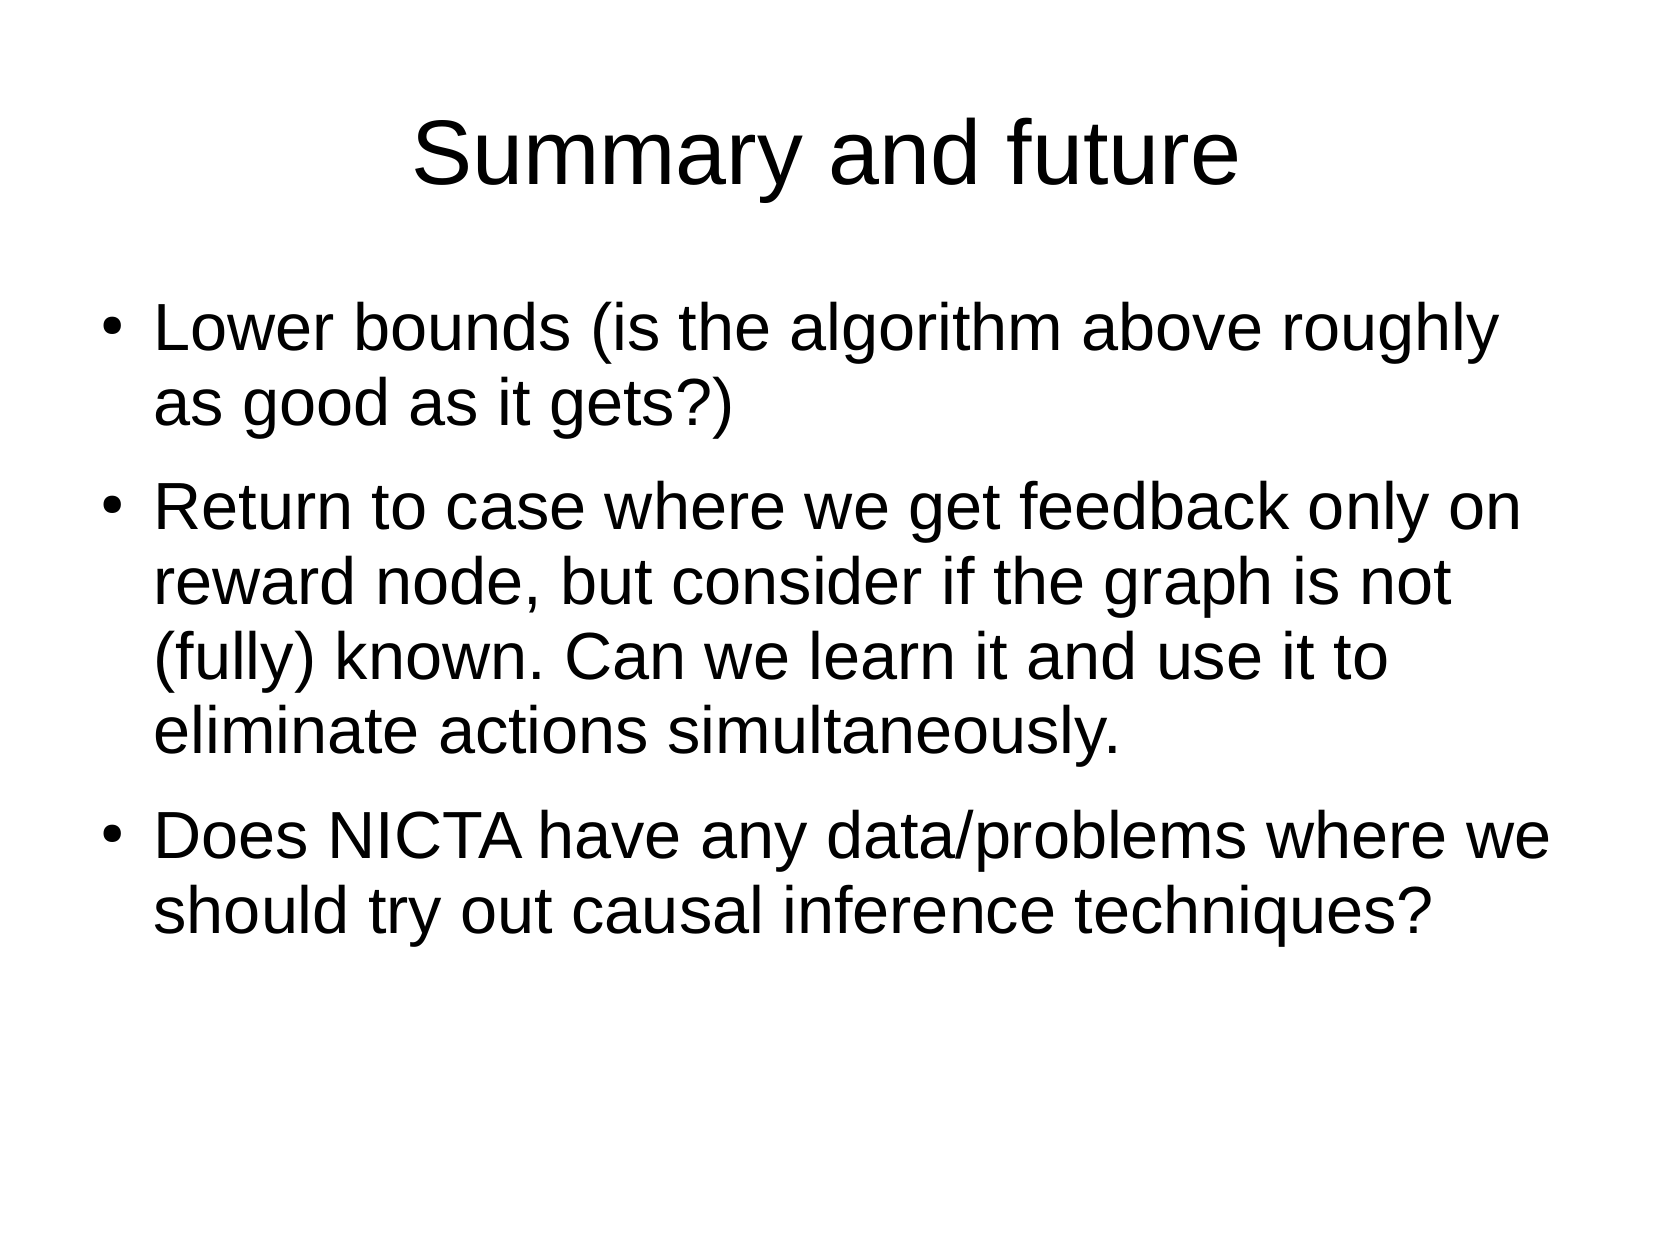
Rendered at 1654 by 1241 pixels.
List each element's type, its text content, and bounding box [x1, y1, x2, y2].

title Summary and future [82, 49, 1571, 257]
list Lower bounds (is the algorithm above roughly as good as it gets?) Return to case where we get feedback only on reward node, but consider if the graph is not (fully) known. Can we learn it and use it to eliminate actions simultaneously. Does NICTA have any data/problems where we should try out causal inference techniques? [82, 290, 1571, 1010]
